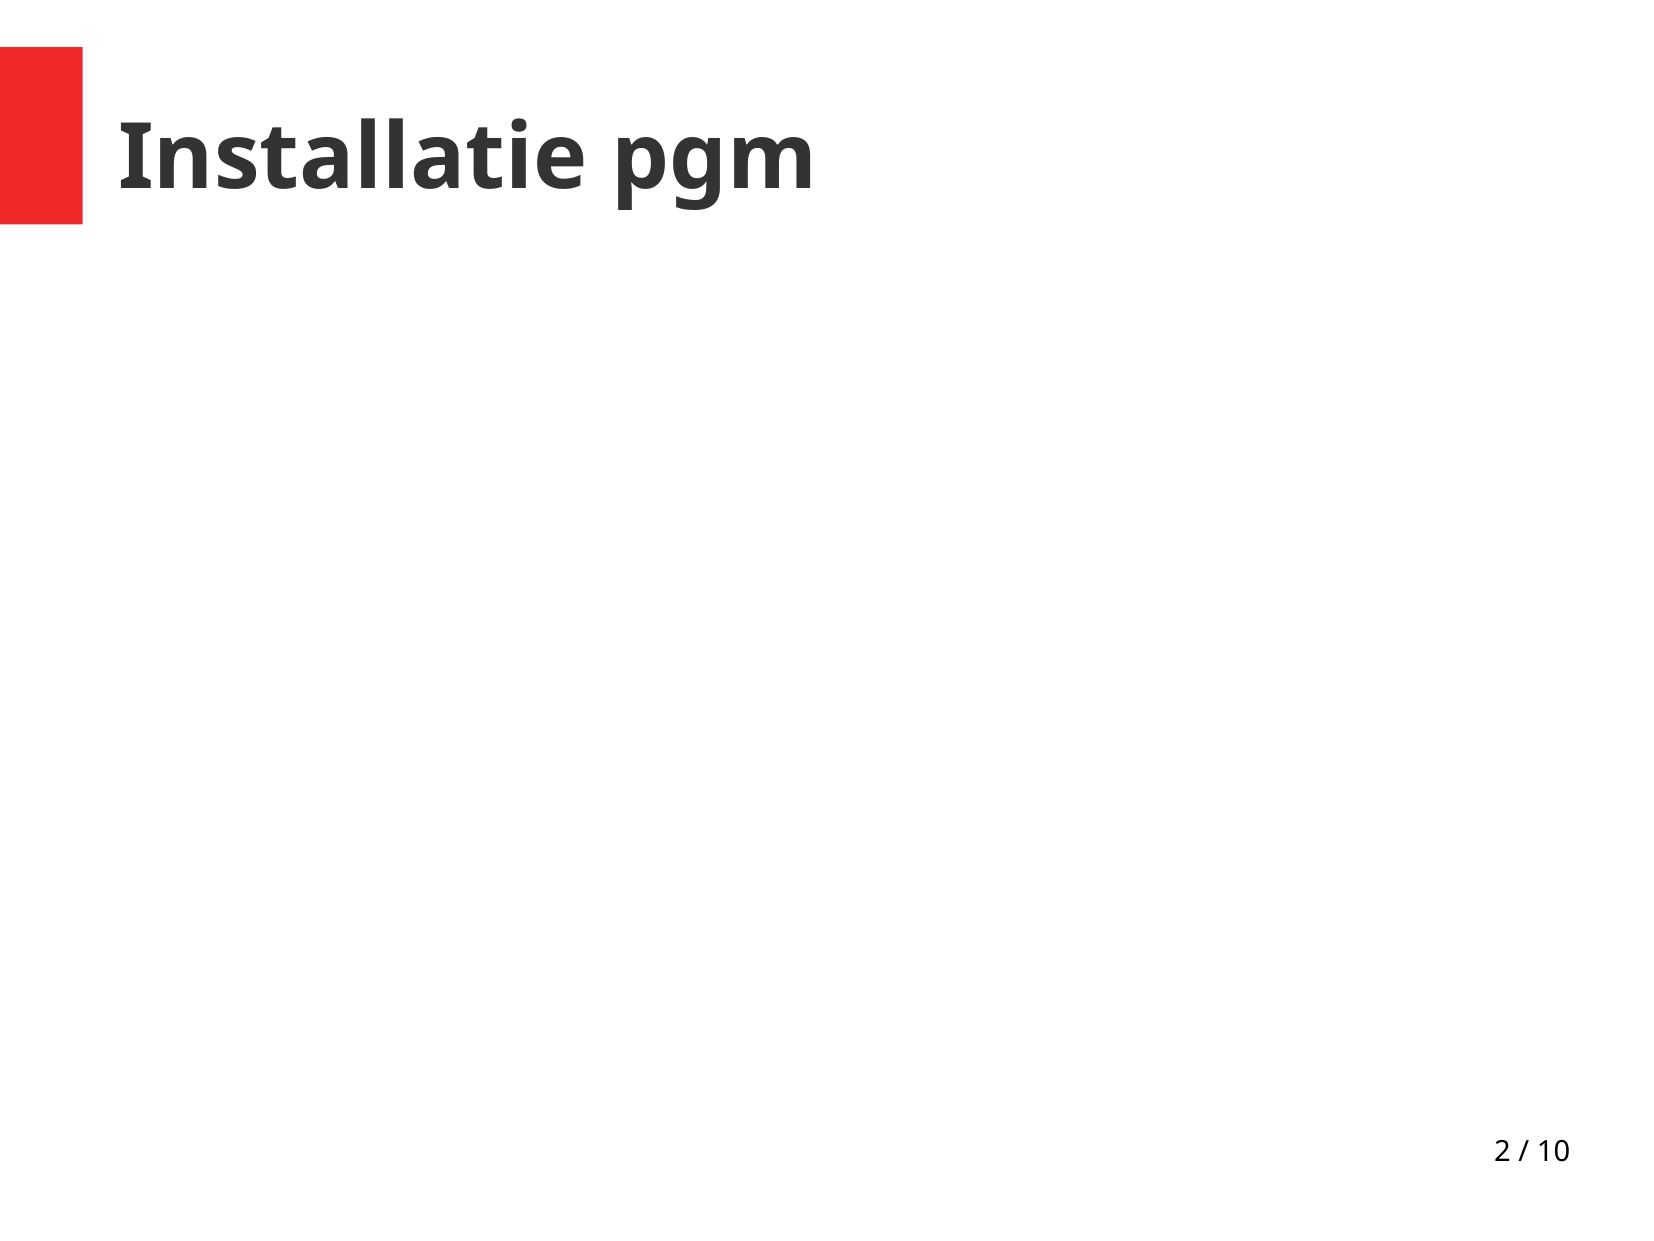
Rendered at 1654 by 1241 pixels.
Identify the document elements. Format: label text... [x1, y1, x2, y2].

title Installatie pgm [118, 49, 1571, 257]
